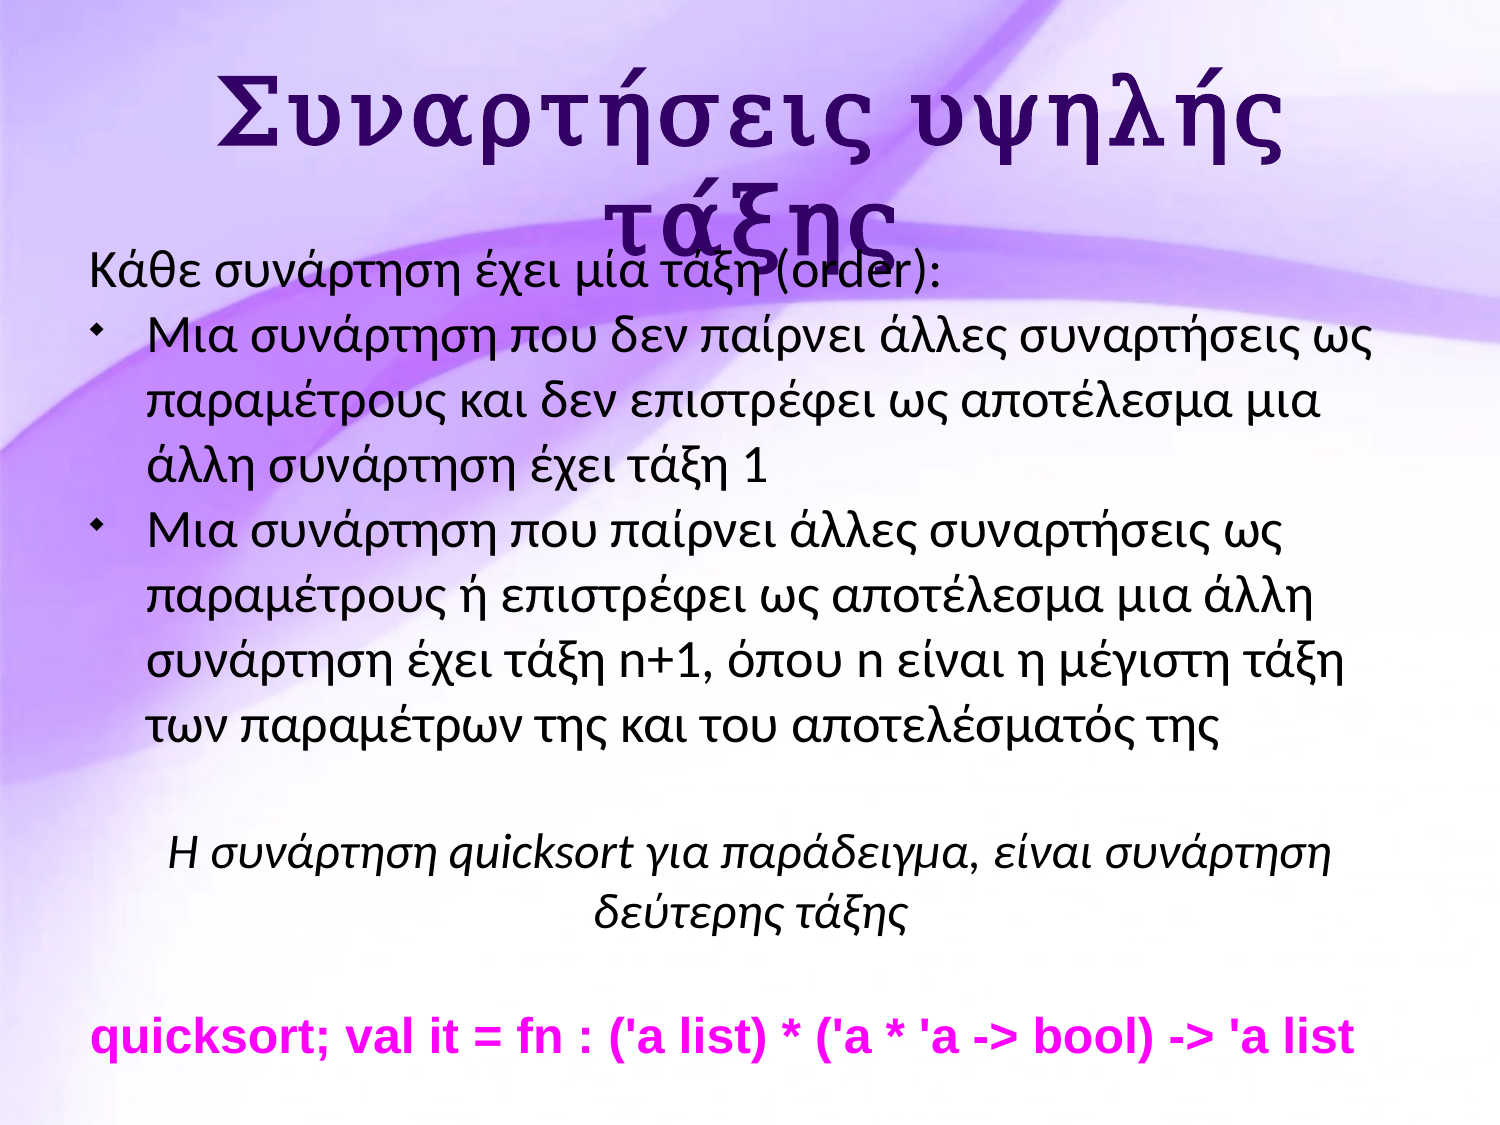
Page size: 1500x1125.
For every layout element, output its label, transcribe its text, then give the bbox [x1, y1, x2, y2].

picture [0, 0, 1500, 1125]
list Κάθε συνάρτηση έχει μία τάξη (order): Μια συνάρτηση που δεν παίρνει άλλες συναρτήσεις ως παραμέτρους και δεν επιστρέφει ως αποτέλεσμα μια άλλη συνάρτηση έχει τάξη 1 Μια συνάρτηση που παίρνει άλλες συναρτήσεις ως παραμέτρους ή επιστρέφει ως αποτέλεσμα μια άλλη συνάρτηση έχει τάξη n+1, όπου n είναι η μέγιστη τάξη των παραμέτρων της και του αποτελέσματός της Η συνάρτηση quicksort για παράδειγμα, είναι συνάρτηση δεύτερης τάξης quicksort; val it = fn : ('a list) * ('a * 'a -> bool) -> 'a list [75, 226, 1425, 969]
title Συναρτήσεις υψηλής τάξης [75, 45, 1425, 226]
